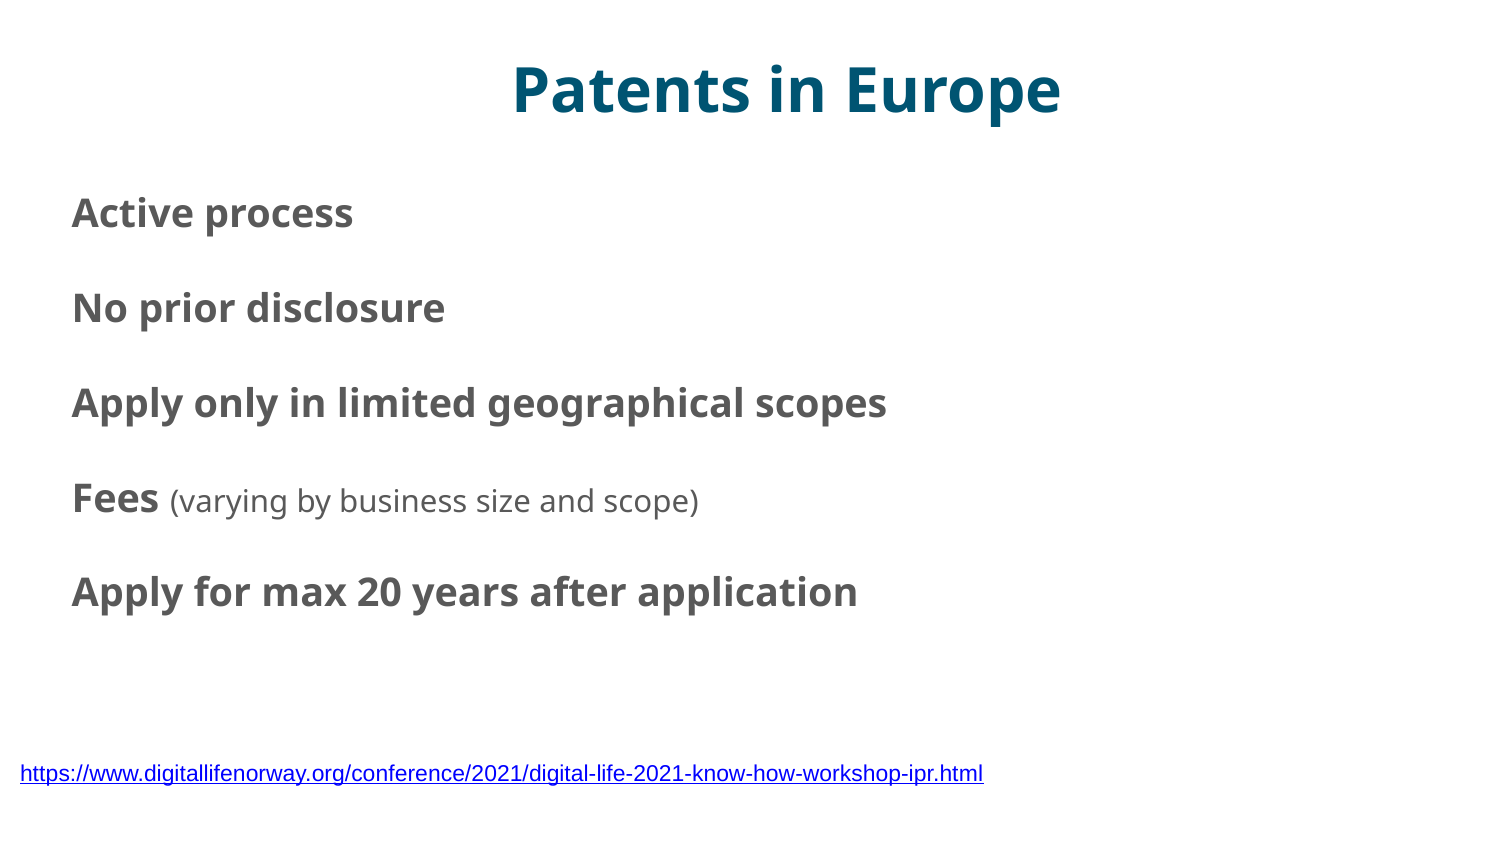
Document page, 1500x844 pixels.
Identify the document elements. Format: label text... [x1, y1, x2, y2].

text_box https://www.digitallifenorway.org/conference/2021/digital-life-2021-know-how-workshop-ipr.html [4, 744, 1282, 802]
text_box Active process No prior disclosure Apply only in limited geographical scopes Fees (varying by business size and scope) Apply for max 20 years after application [71, 188, 1324, 678]
text_box Patents in Europe [292, 44, 1282, 159]
